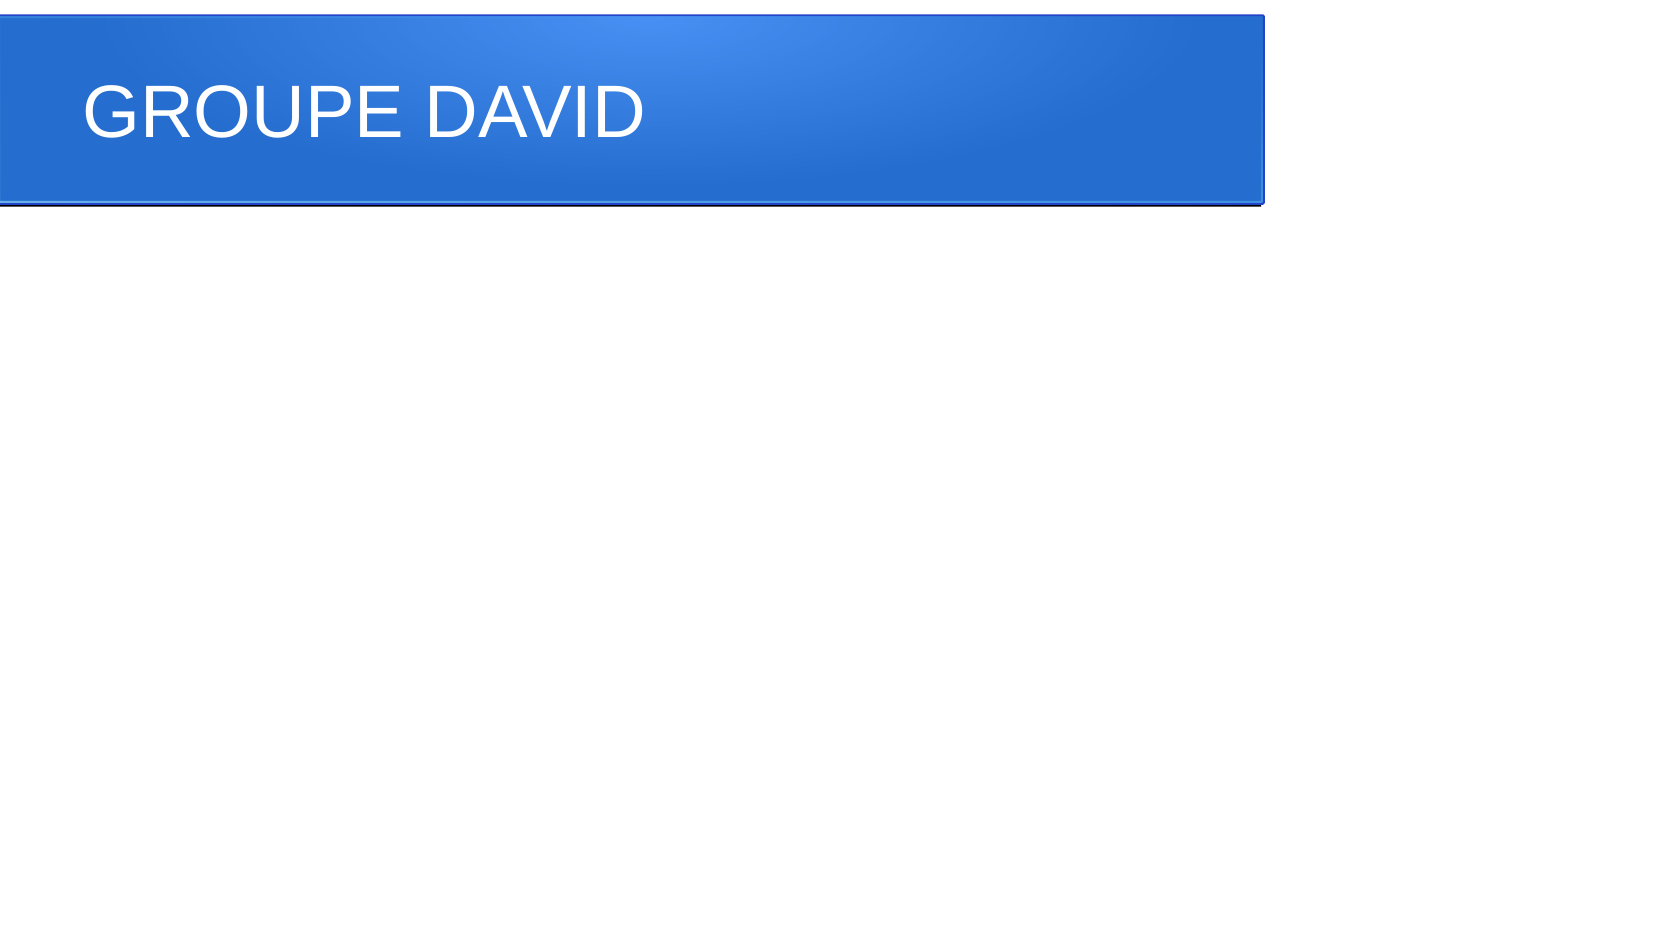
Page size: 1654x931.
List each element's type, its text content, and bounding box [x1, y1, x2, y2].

title GROUPE DAVID [82, 35, 1235, 189]
